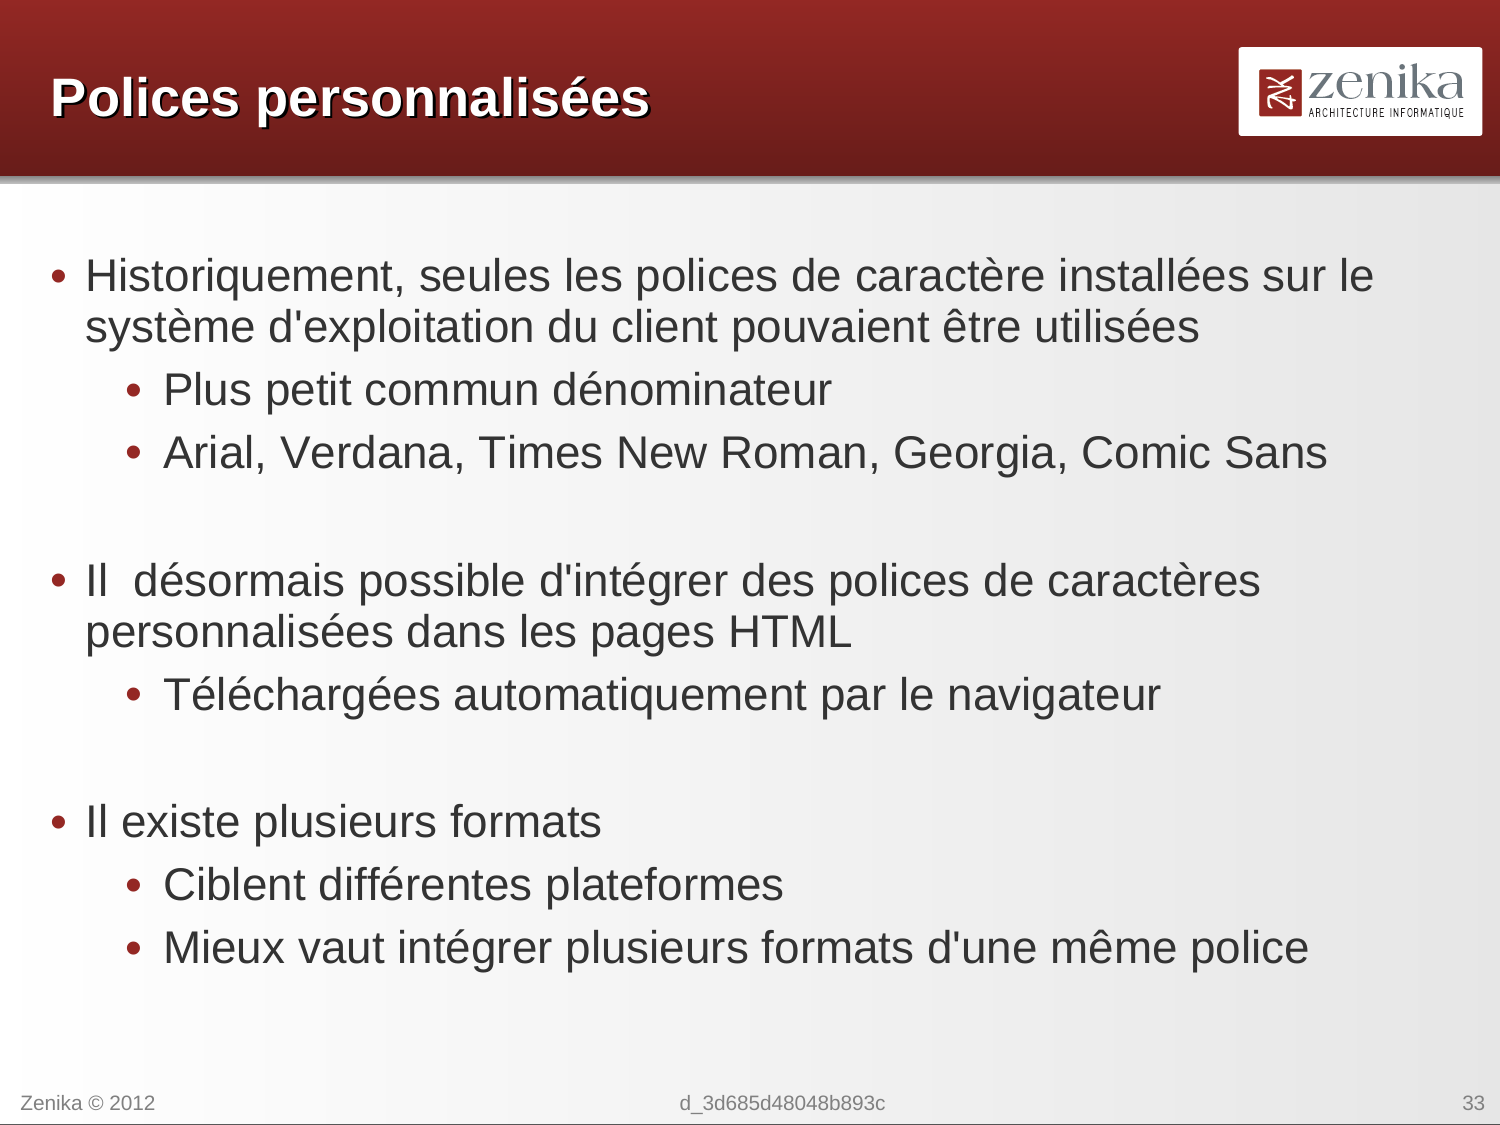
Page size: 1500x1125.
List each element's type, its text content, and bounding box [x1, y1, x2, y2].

list Historiquement, seules les polices de caractère installées sur le système d'exploitation du client pouvaient être utilisées Plus petit commun dénominateur Arial, Verdana, Times New Roman, Georgia, Comic Sans Il désormais possible d'intégrer des polices de caractères personnalisées dans les pages HTML Téléchargées automatiquement par le navigateur Il existe plusieurs formats Ciblent différentes plateformes Mieux vaut intégrer plusieurs formats d'une même police [50, 249, 1435, 1079]
picture [1257, 58, 1464, 125]
title Polices personnalisées [50, 15, 1206, 180]
